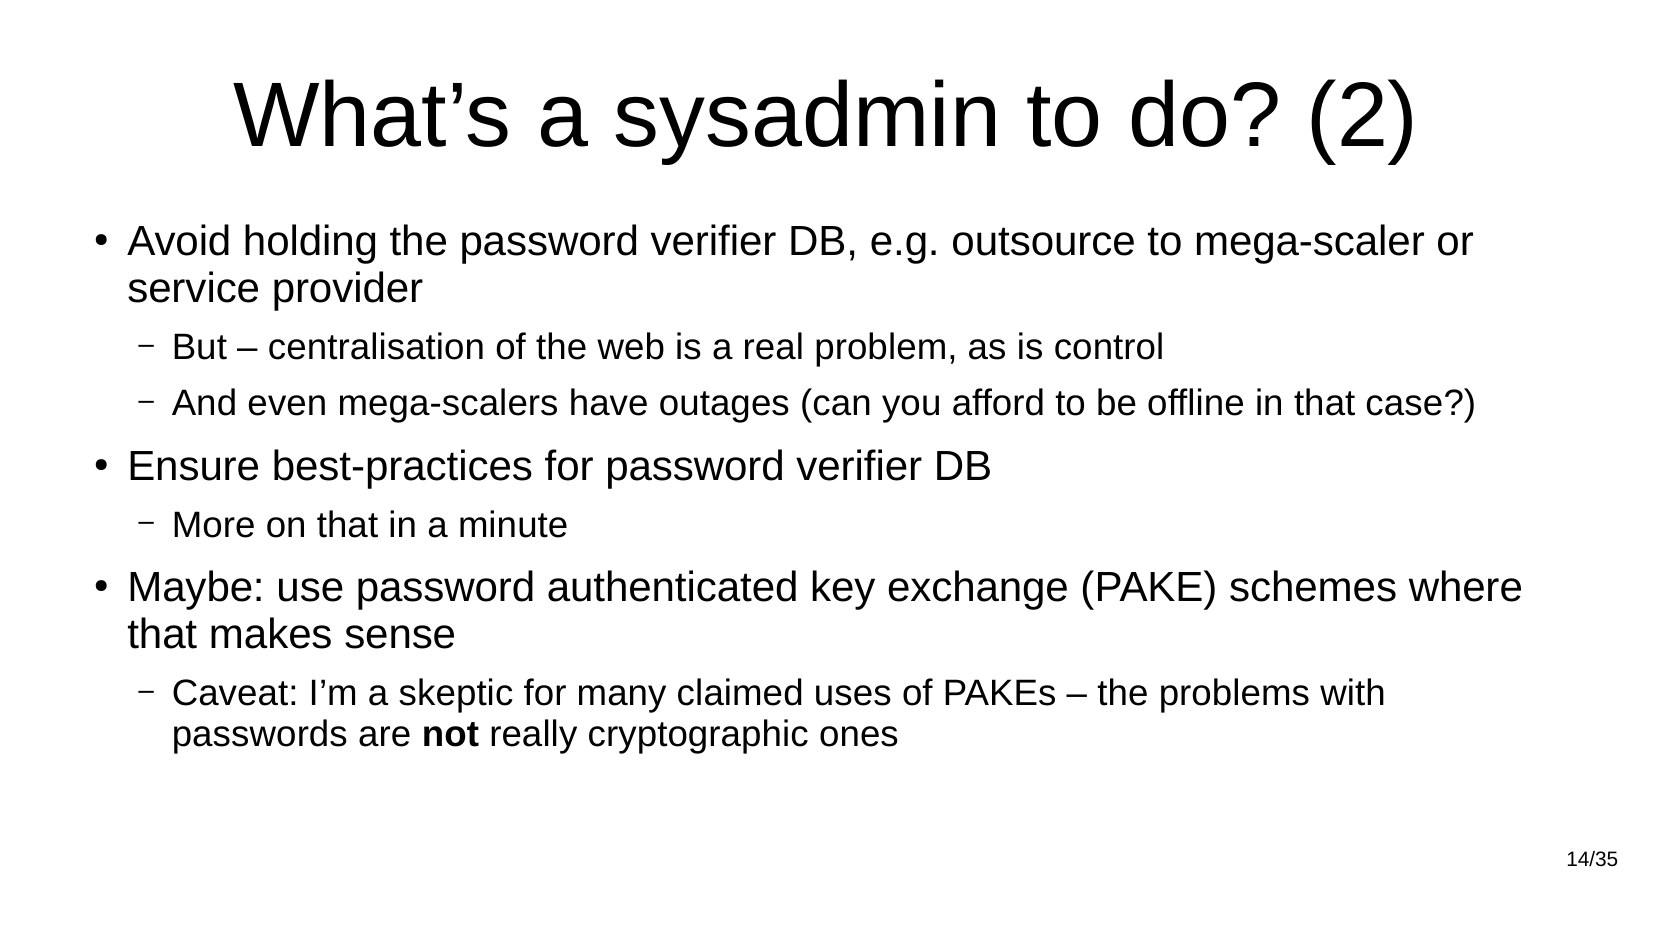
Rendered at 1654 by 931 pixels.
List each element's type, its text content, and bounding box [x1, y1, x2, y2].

title What’s a sysadmin to do? (2) [82, 37, 1571, 193]
list Avoid holding the password verifier DB, e.g. outsource to mega-scaler or service provider But – centralisation of the web is a real problem, as is control And even mega-scalers have outages (can you afford to be offline in that case?) Ensure best-practices for password verifier DB More on that in a minute Maybe: use password authenticated key exchange (PAKE) schemes where that makes sense Caveat: I’m a skeptic for many claimed uses of PAKEs – the problems with passwords are not really cryptographic ones [82, 217, 1571, 758]
